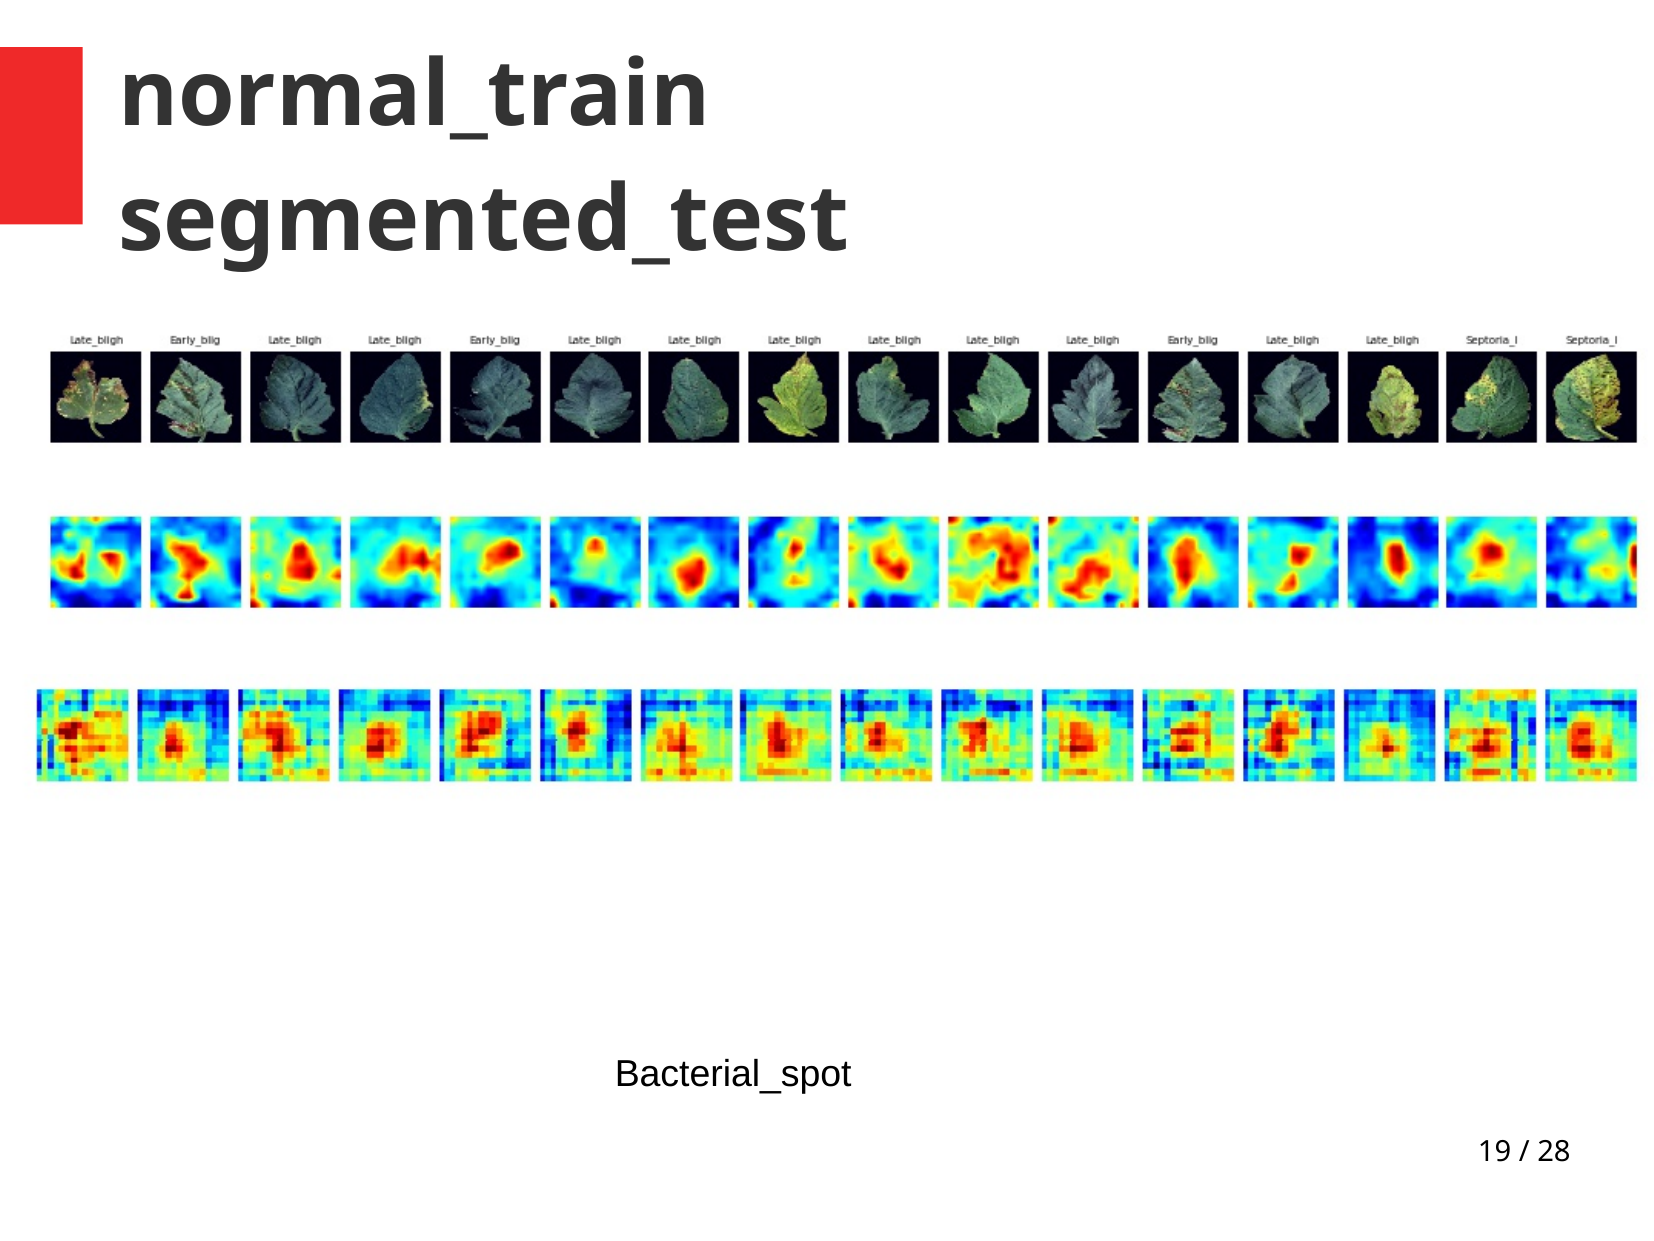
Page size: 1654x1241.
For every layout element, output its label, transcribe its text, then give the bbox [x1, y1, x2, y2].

picture [0, 674, 1654, 819]
picture [0, 324, 1654, 481]
picture [0, 500, 1654, 646]
text_box Bacterial_spot [600, 1044, 959, 1102]
title normal_train segmented_test [118, 45, 1571, 260]
